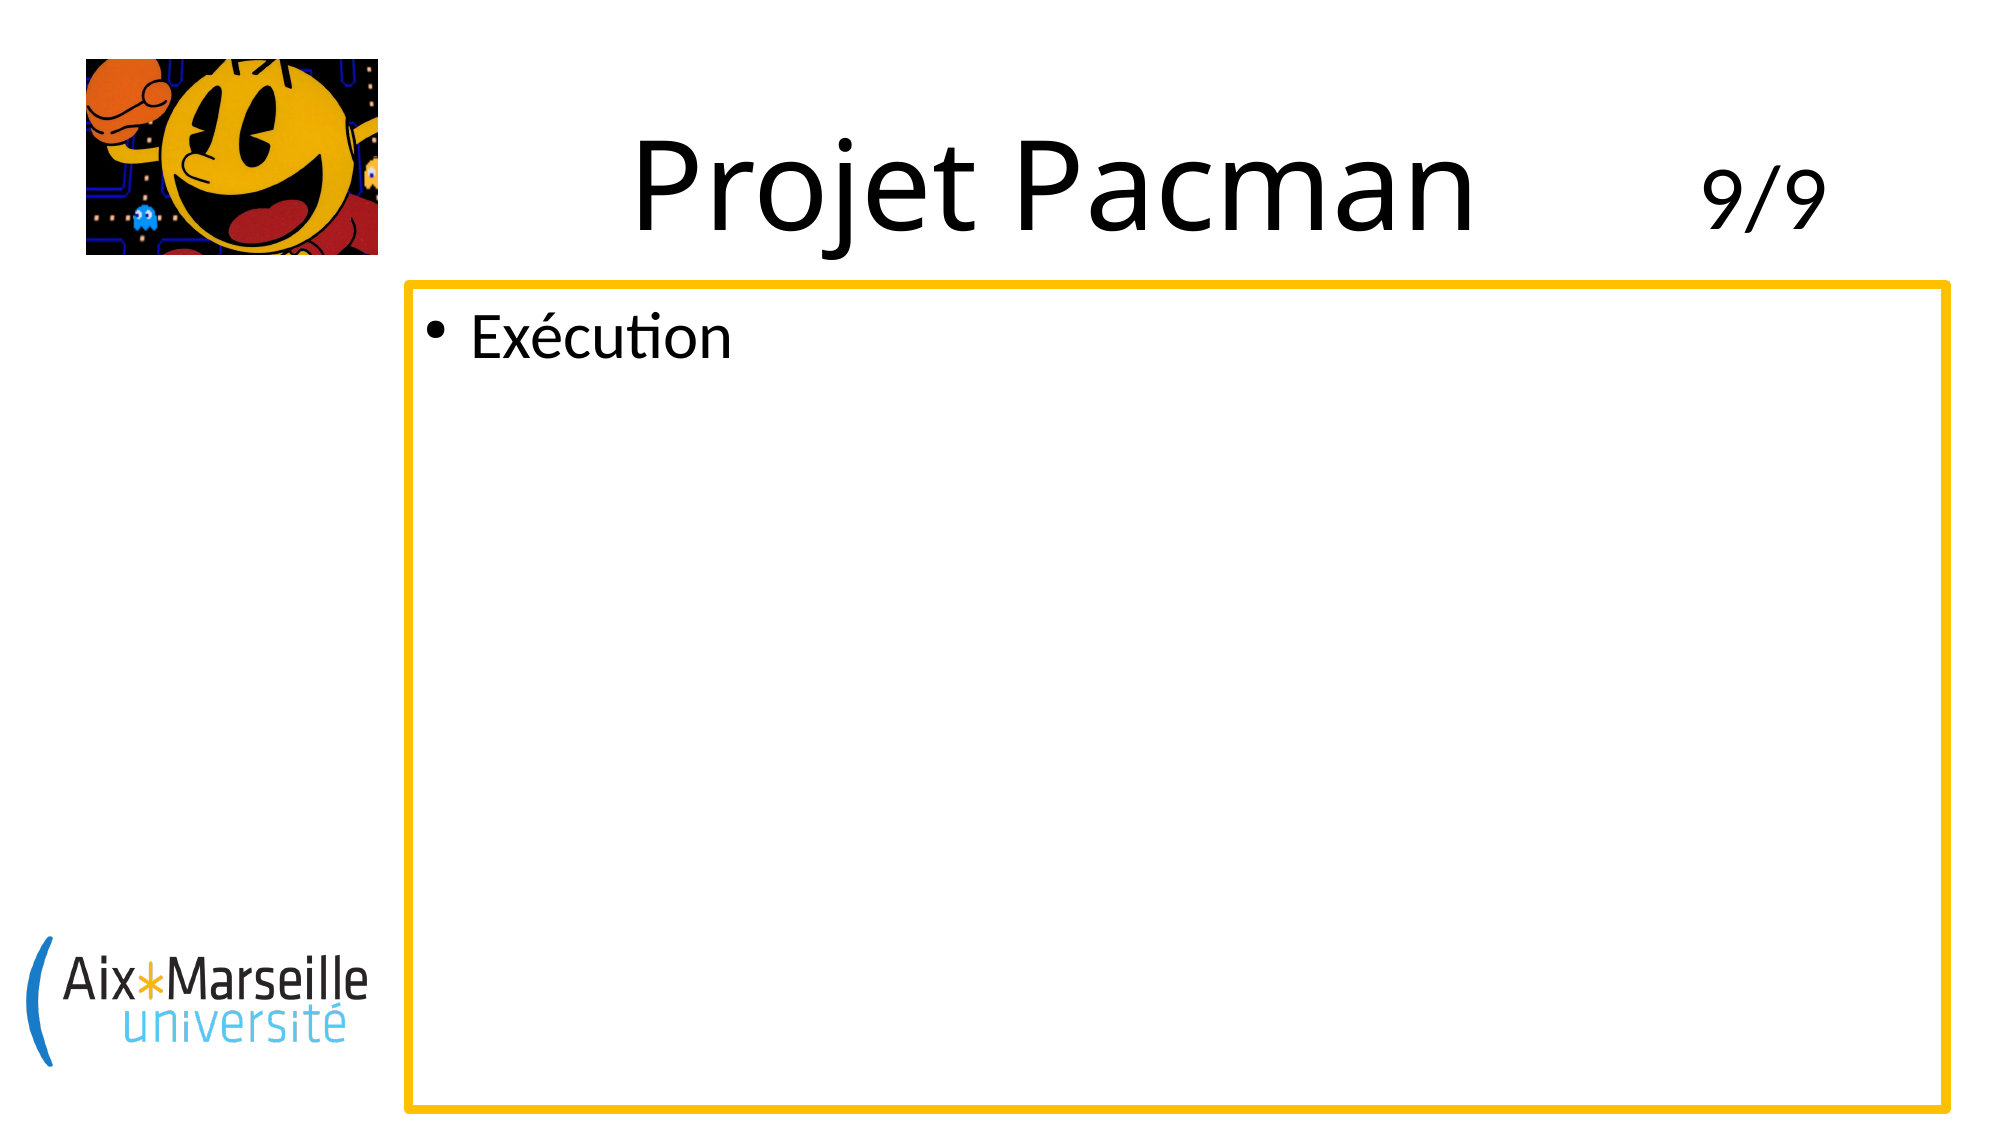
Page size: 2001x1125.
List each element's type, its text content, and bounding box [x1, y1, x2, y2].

picture [86, 59, 378, 255]
picture [0, 903, 408, 1096]
text_box Exécution [408, 284, 1946, 1110]
title Projet Pacman [465, 73, 1644, 265]
subtitle <numéro>/9 [1559, 142, 1968, 255]
